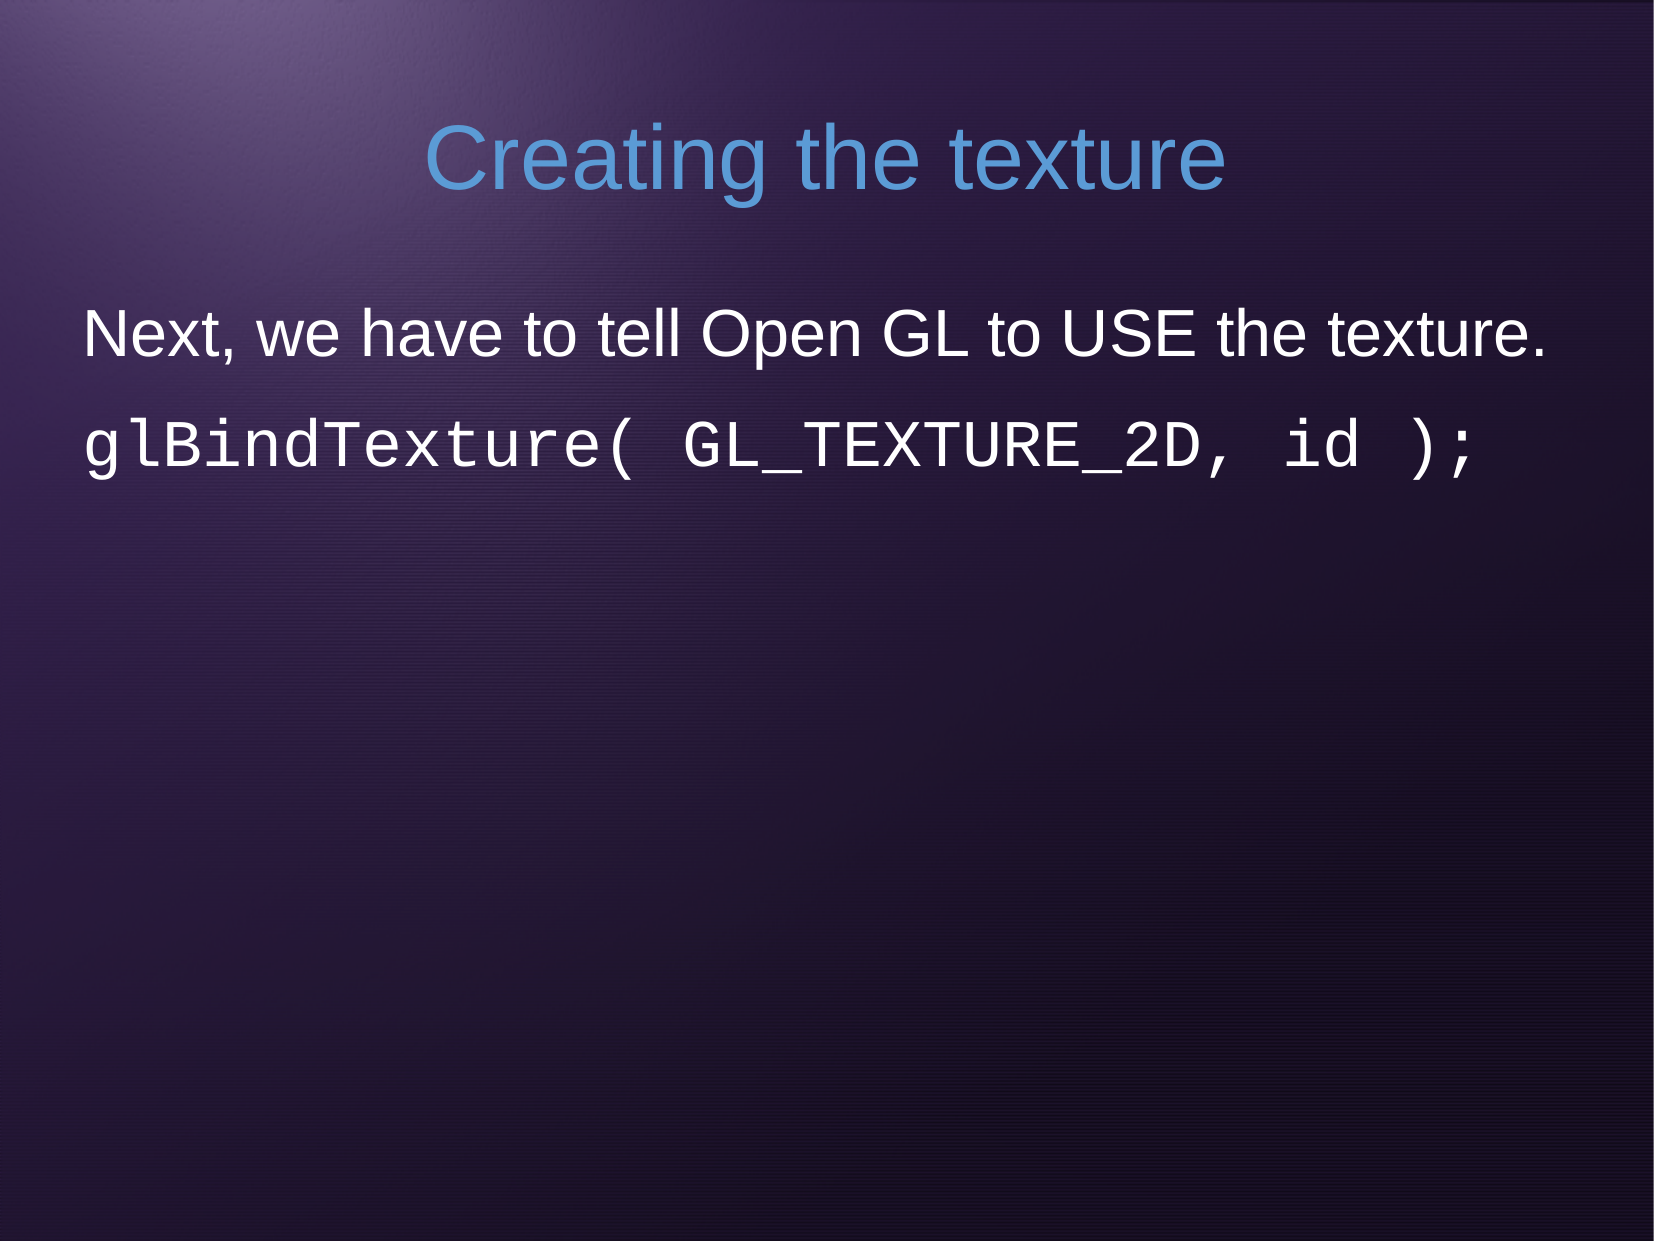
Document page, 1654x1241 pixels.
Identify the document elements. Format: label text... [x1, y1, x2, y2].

title Creating the texture [82, 49, 1571, 257]
picture [0, 0, 1654, 1241]
list Next, we have to tell Open GL to USE the texture. glBindTexture( GL_TEXTURE_2D, id ); [82, 290, 1571, 1010]
